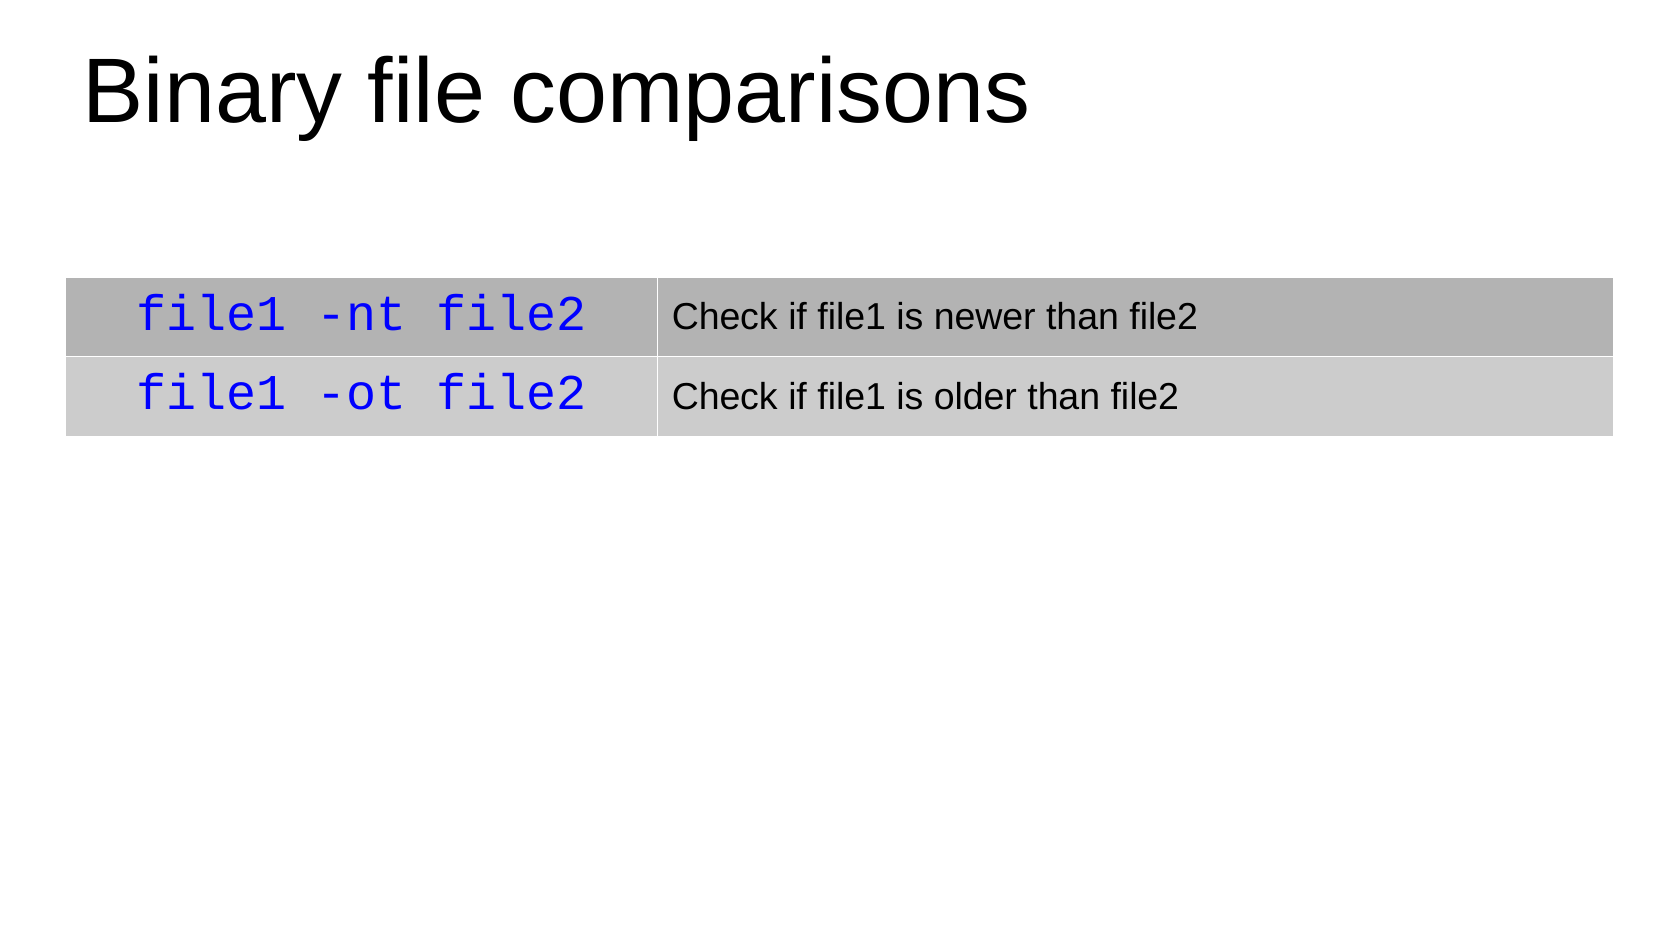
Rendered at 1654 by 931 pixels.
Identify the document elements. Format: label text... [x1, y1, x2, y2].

table_cell Check if file1 is older than file2 [658, 357, 1613, 436]
table_header file1 -nt file2 [66, 278, 657, 356]
title Binary file comparisons [82, 13, 1571, 169]
table_header Check if file1 is newer than file2 [658, 278, 1613, 356]
table_cell file1 -ot file2 [66, 357, 657, 436]
